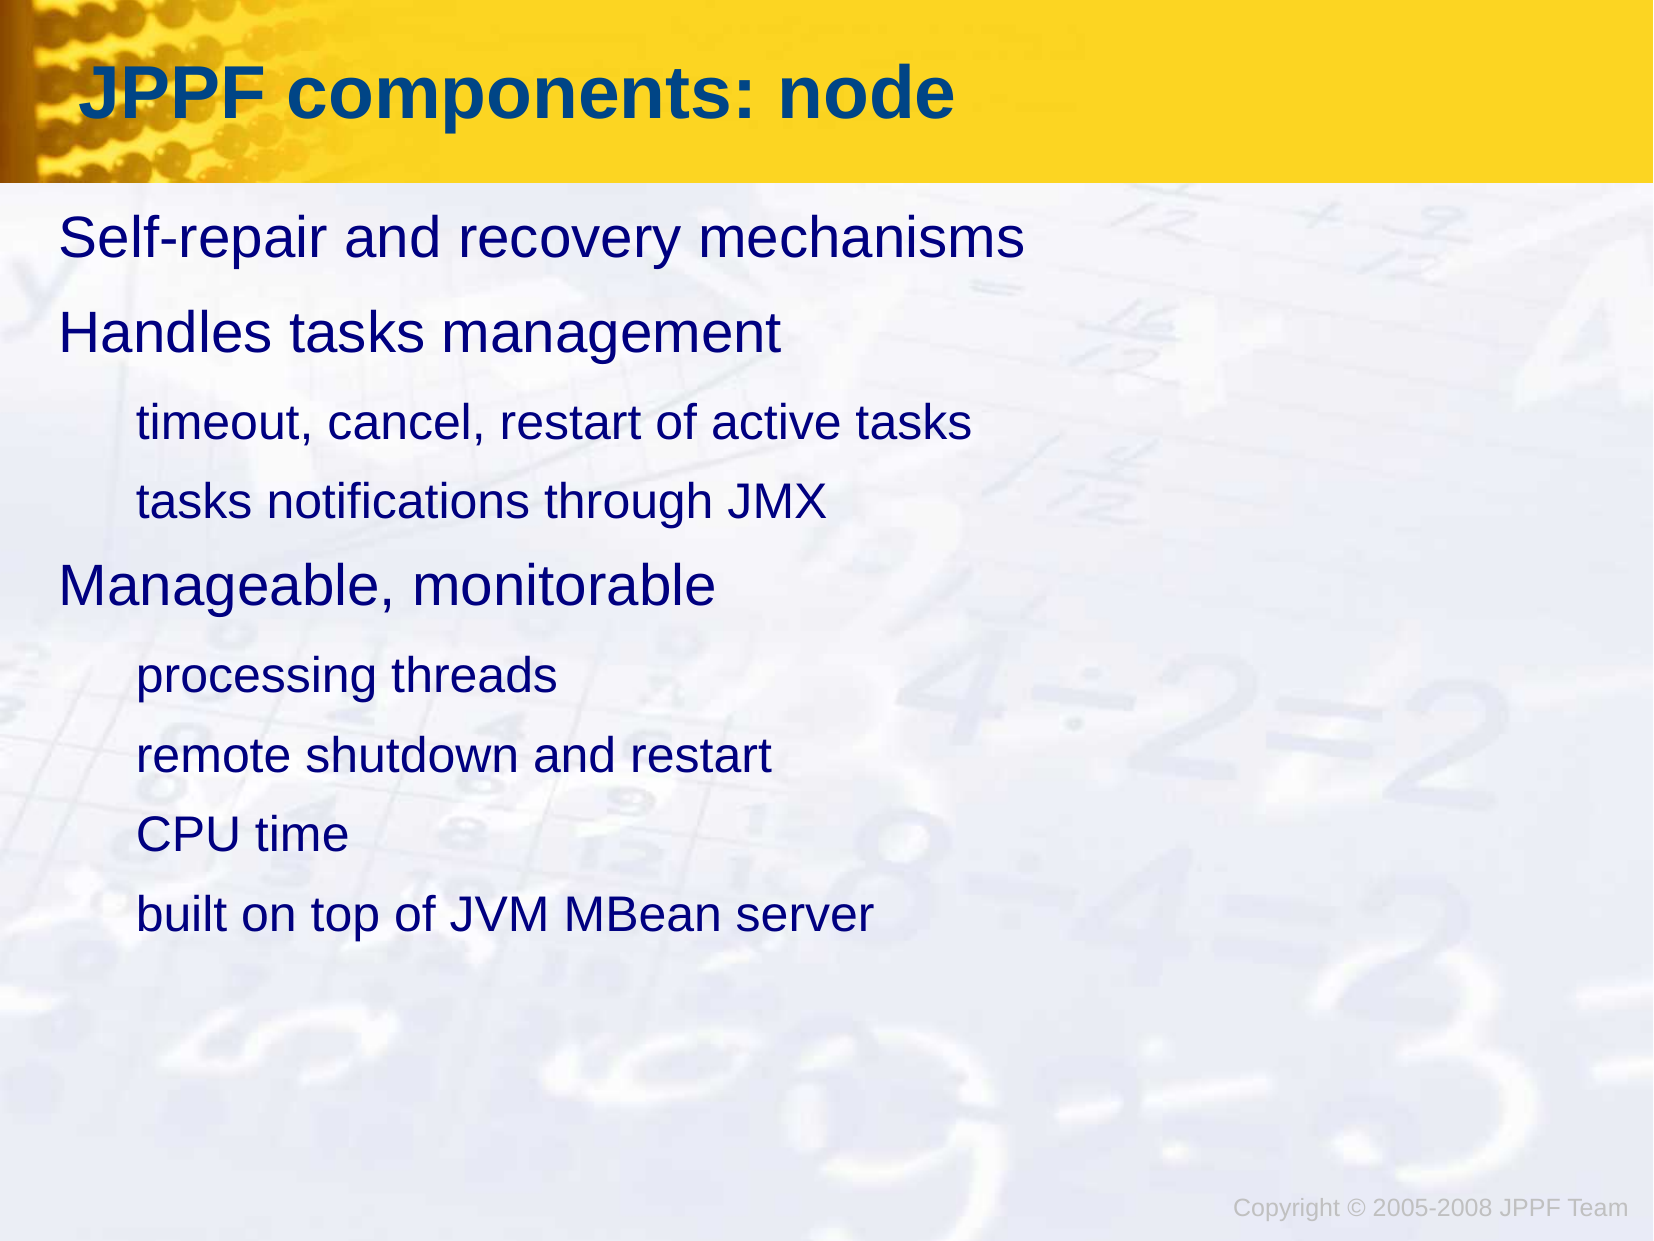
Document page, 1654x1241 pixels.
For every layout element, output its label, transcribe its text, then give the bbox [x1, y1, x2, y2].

picture [0, 0, 1654, 1241]
list Self-repair and recovery mechanisms Handles tasks management timeout, cancel, restart of active tasks tasks notifications through JMX Manageable, monitorable processing threads remote shutdown and restart CPU time built on top of JVM MBean server [41, 205, 1529, 1126]
title JPPF components: node [78, 17, 1567, 168]
